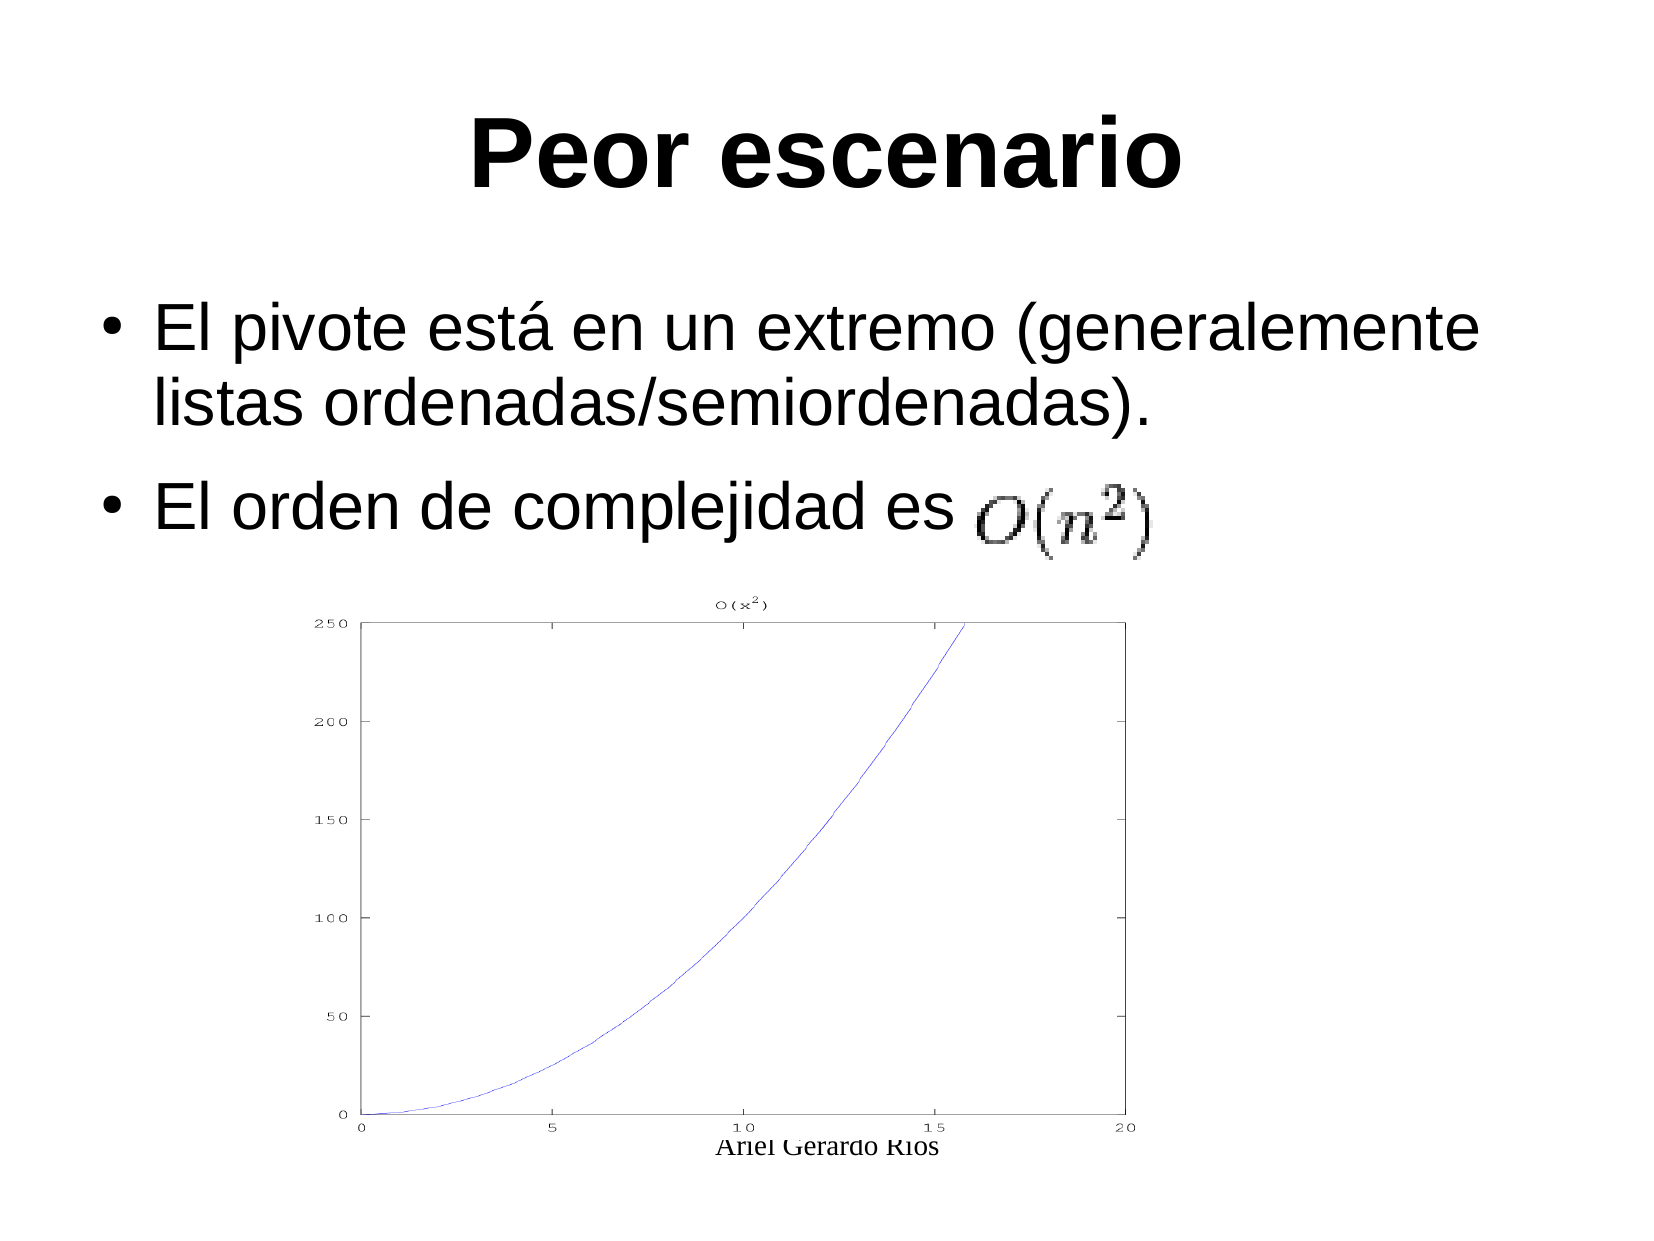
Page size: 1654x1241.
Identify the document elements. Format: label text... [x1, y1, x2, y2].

picture [150, 584, 1306, 1141]
title Peor escenario [82, 49, 1571, 257]
list El pivote está en un extremo (generalemente listas ordenadas/semiordenadas). El orden de complejidad es [82, 290, 1538, 1010]
picture [974, 484, 1153, 560]
